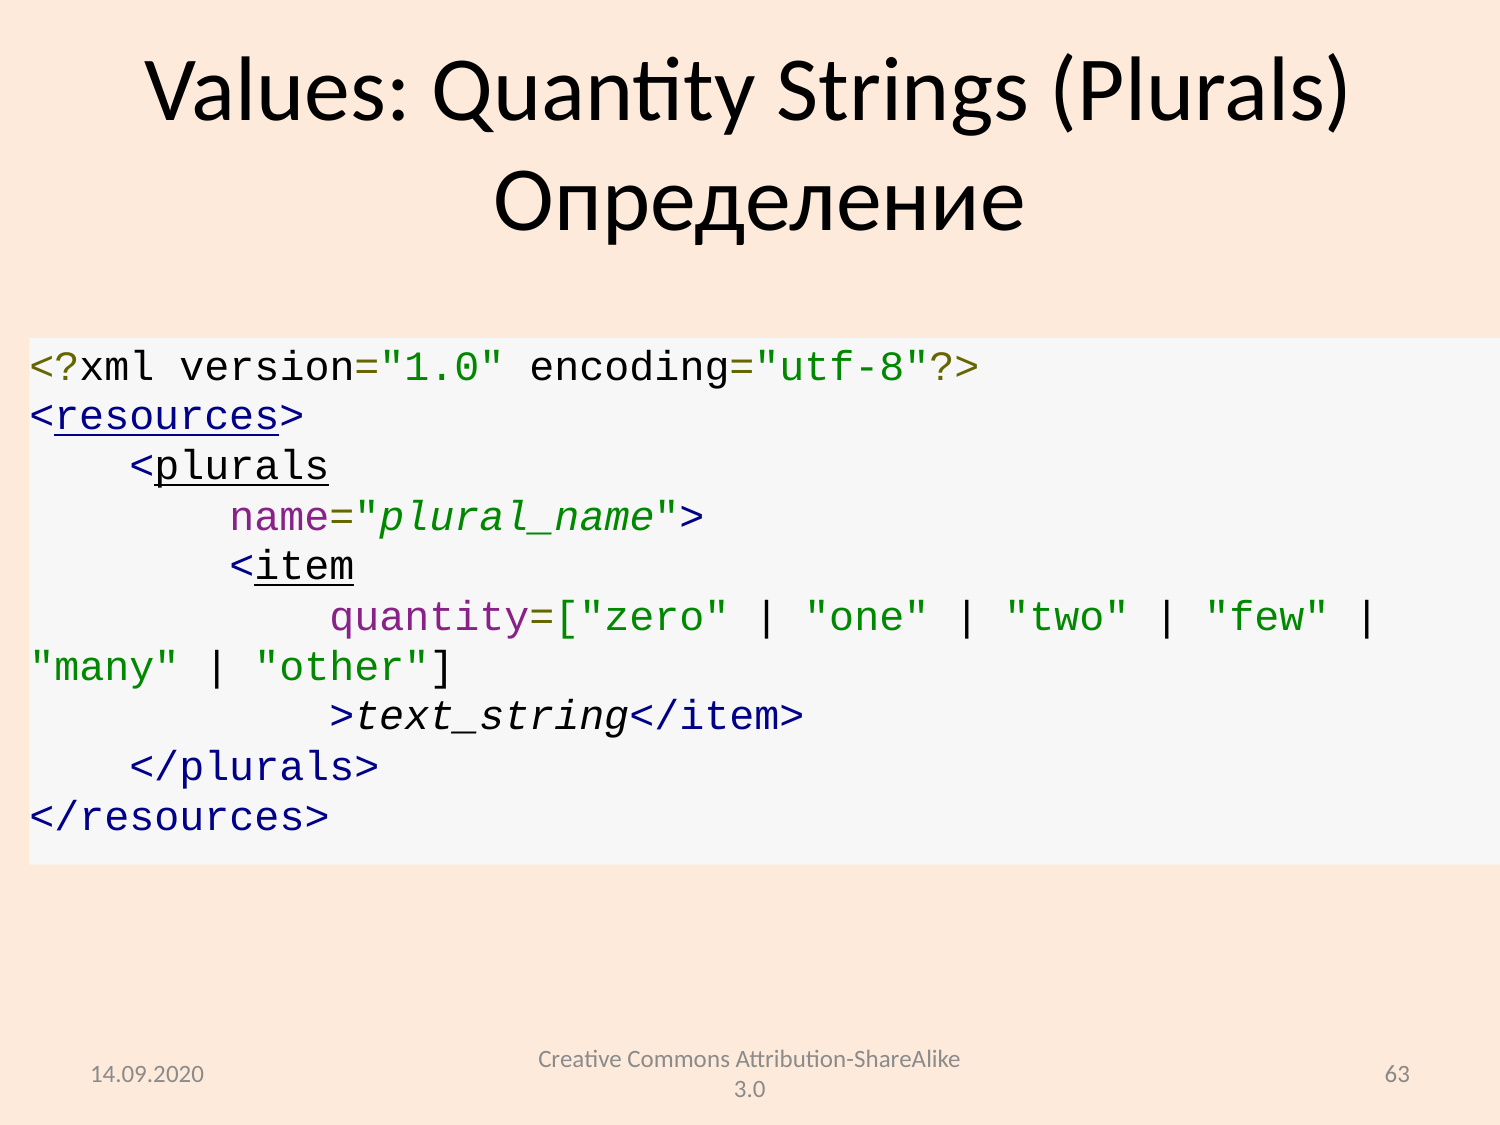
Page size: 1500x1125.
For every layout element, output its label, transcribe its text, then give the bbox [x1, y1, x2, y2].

footer Creative Commons Attribution-ShareAlike 3.0 [512, 1042, 988, 1103]
text_box <?xml version="1.0" encoding="utf-8"?> <resources> <plurals name="plural_name"> <item quantity=["zero" | "one" | "two" | "few" | "many" | "other"] >text_string</item> </plurals> </resources> [29, 338, 1500, 865]
title Values: Quantity Strings (Plurals) Определение [75, 45, 1425, 233]
slide_number <number> [1074, 1042, 1425, 1103]
